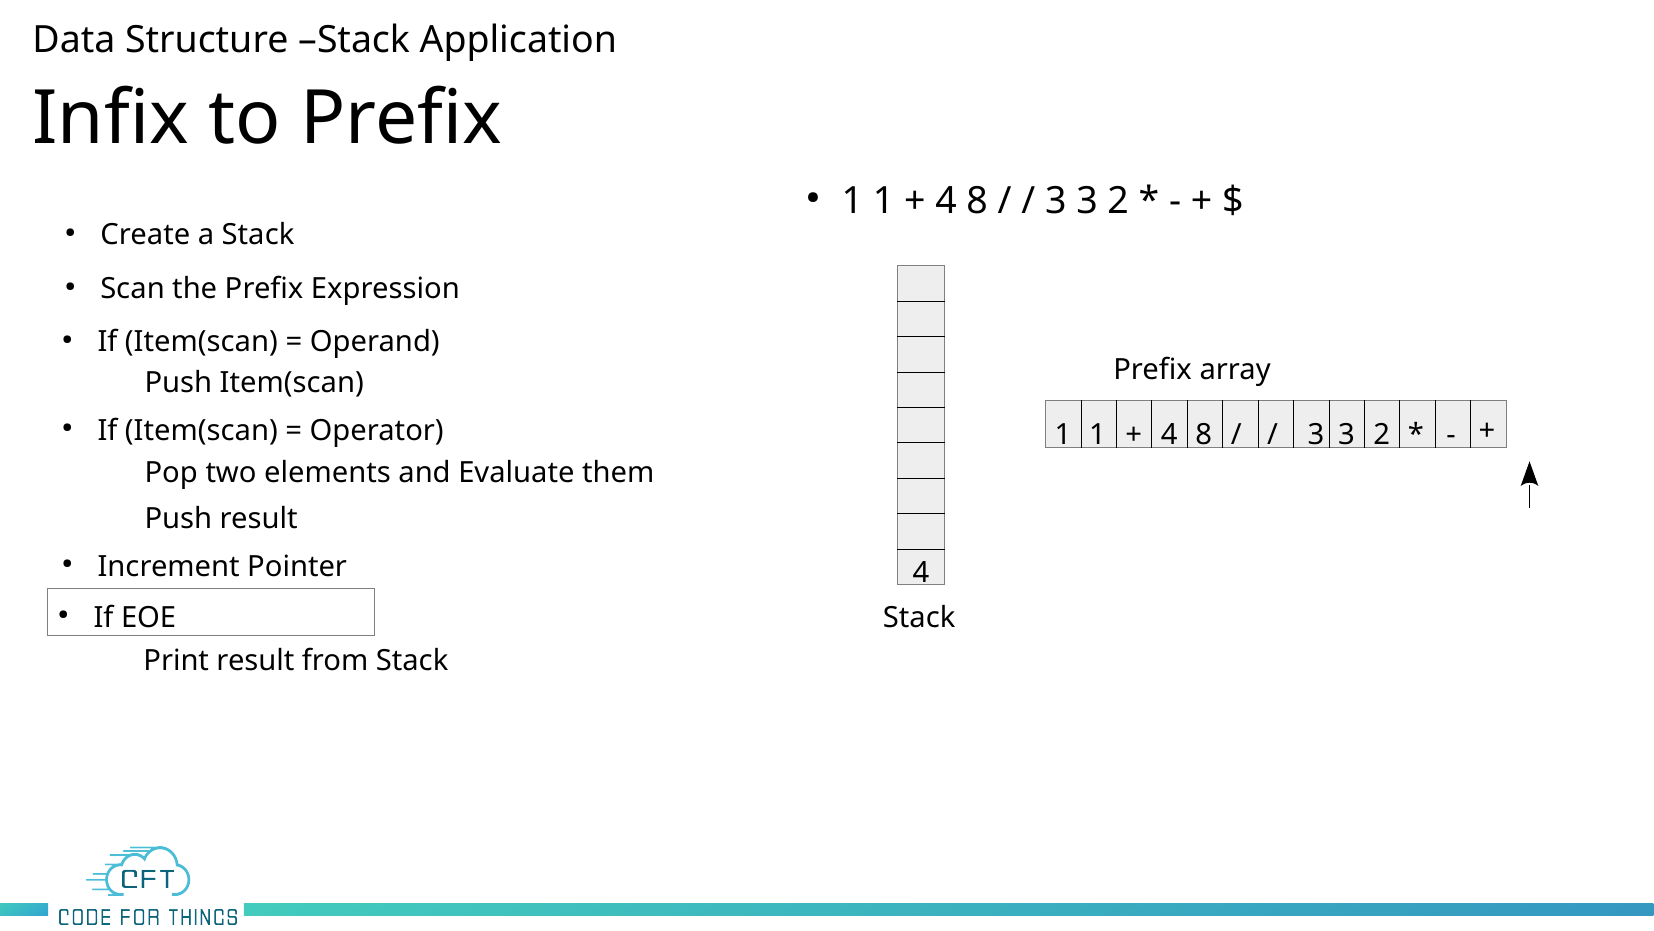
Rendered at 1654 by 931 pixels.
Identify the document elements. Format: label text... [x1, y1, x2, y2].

text_box [1152, 400, 1187, 406]
text_box 1 [1039, 406, 1074, 456]
text_box [897, 443, 945, 478]
text_box - [1431, 406, 1472, 456]
text_box Print result from Stack [93, 631, 615, 691]
text_box If (Item(scan) = Operator) [47, 401, 496, 461]
text_box If EOE [43, 588, 375, 638]
text_box 3 [1342, 406, 1372, 456]
text_box [1117, 400, 1151, 406]
text_box Push result [94, 490, 426, 550]
text_box Prefix array [1098, 341, 1312, 391]
text_box [1223, 400, 1258, 406]
text_box Increment Pointer [47, 537, 621, 597]
text_box + [1463, 402, 1519, 452]
picture [59, 846, 237, 925]
text_box [1365, 400, 1399, 406]
text_box 2 [1372, 406, 1407, 456]
text_box [1082, 400, 1116, 406]
text_box [1400, 400, 1435, 406]
text_box [897, 373, 945, 407]
text_box * [1407, 406, 1431, 456]
text_box / [1252, 406, 1292, 456]
text_box [897, 514, 945, 543]
text_box [897, 265, 945, 301]
text_box Stack [868, 588, 979, 638]
text_box [1188, 400, 1222, 406]
text_box 1 1 + 4 8 / / 3 3 2 * - + $ [791, 165, 1377, 225]
text_box Create a Stack [50, 206, 355, 266]
text_box 4 [1146, 406, 1180, 456]
text_box 1 [1074, 406, 1123, 456]
text_box [897, 337, 945, 372]
text_box 8 [1180, 406, 1229, 456]
text_box [897, 302, 945, 336]
text_box Pop two elements and Evaluate them [94, 443, 709, 502]
text_box [1045, 400, 1081, 406]
text_box + [1123, 406, 1146, 456]
text_box Push Item(scan) [94, 373, 426, 401]
text_box [1294, 400, 1329, 406]
title Data Structure –Stack Application Infix to Prefix [32, 12, 1536, 166]
text_box [1330, 400, 1364, 406]
text_box / [1229, 406, 1252, 456]
text_box [897, 479, 945, 513]
text_box 4 [897, 543, 946, 593]
text_box 3 [1292, 406, 1342, 456]
text_box [897, 408, 945, 442]
text_box Scan the Prefix Expression [50, 259, 537, 319]
text_box [1259, 400, 1293, 406]
text_box [1436, 400, 1470, 406]
text_box If (Item(scan) = Operand) [47, 312, 491, 373]
